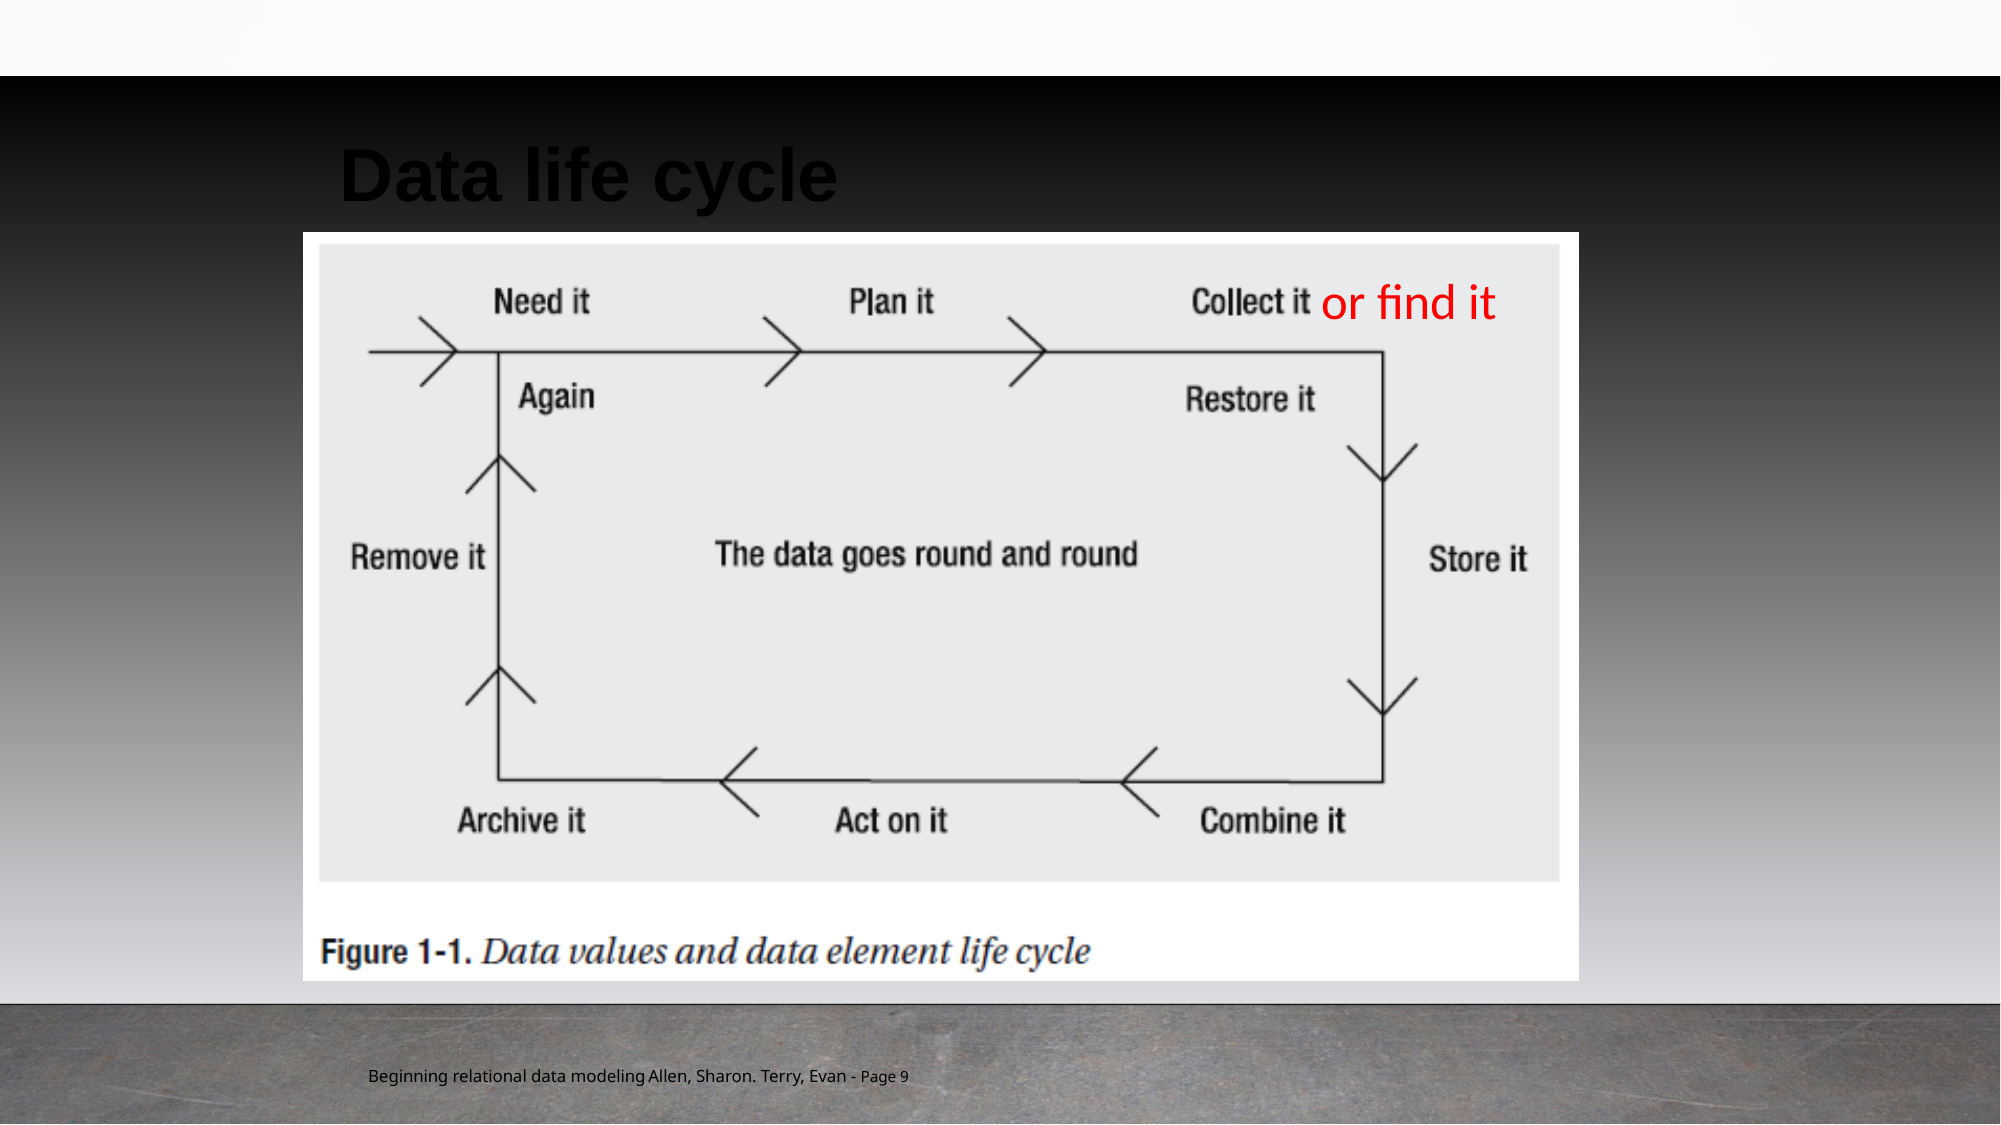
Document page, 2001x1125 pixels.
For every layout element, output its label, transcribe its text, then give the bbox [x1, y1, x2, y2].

text_box or find it [1306, 253, 1581, 330]
title Data life cycle [324, 45, 1675, 233]
picture [303, 232, 1579, 981]
list Beginning relational data modeling Allen, Sharon. Terry, Evan - Page 9 [324, 1046, 1597, 1101]
